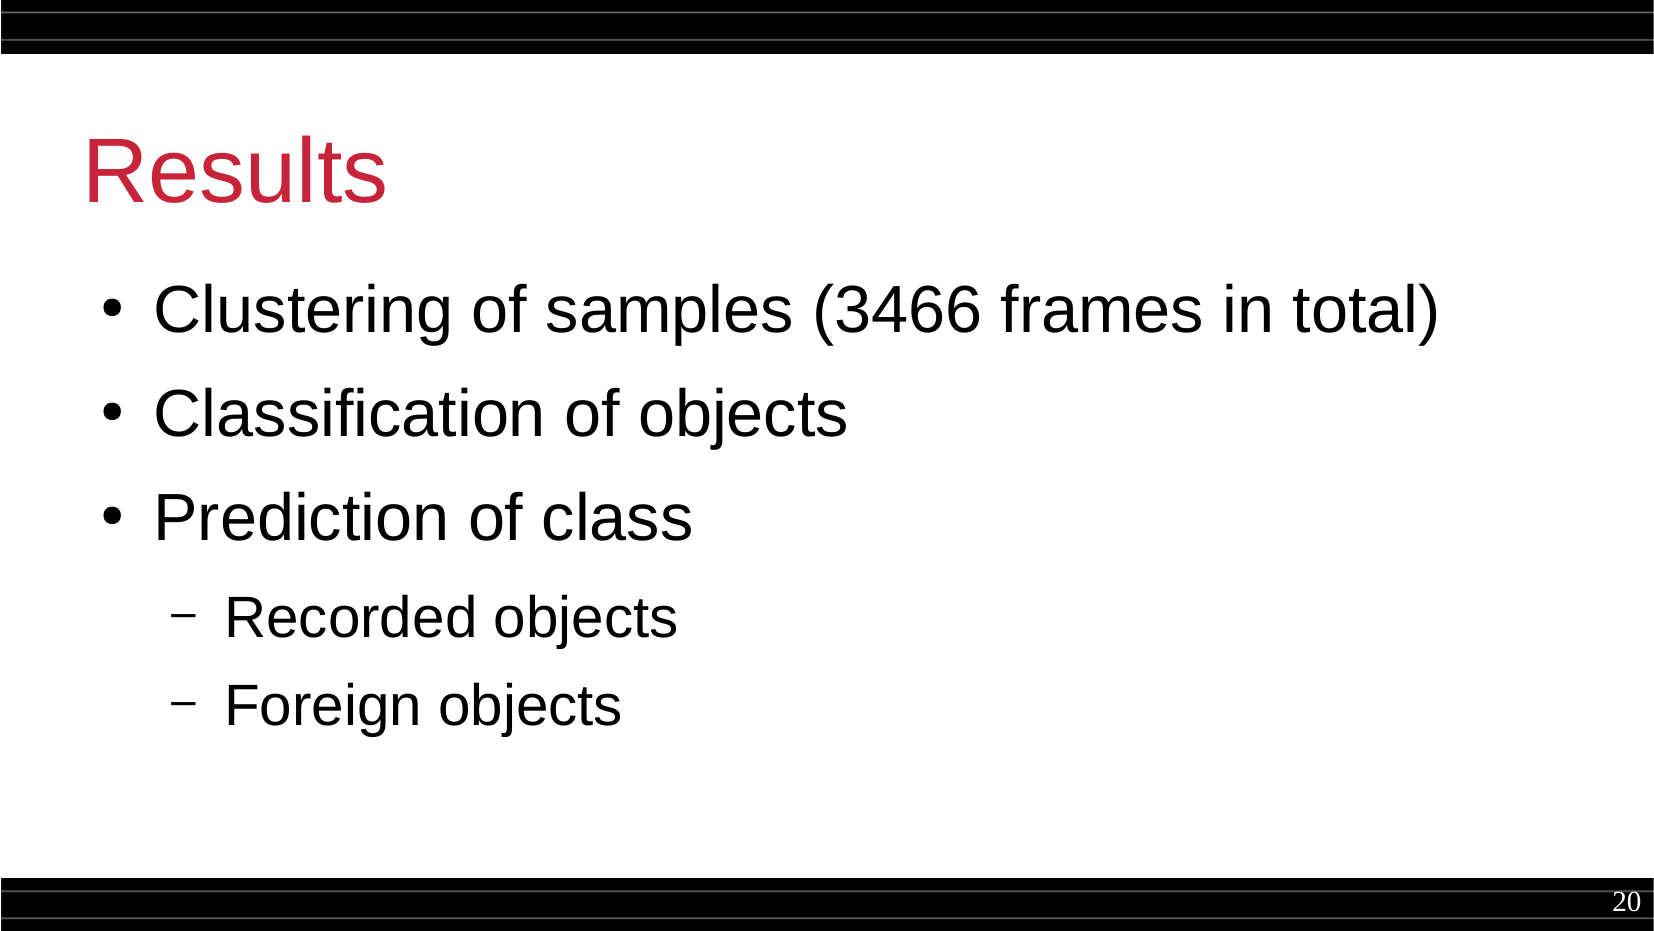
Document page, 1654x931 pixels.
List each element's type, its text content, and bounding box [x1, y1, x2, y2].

picture [1, 878, 1654, 931]
title Results [82, 92, 1571, 249]
picture [1, 0, 1654, 54]
list Clustering of samples (3466 frames in total) Classification of objects Prediction of class Recorded objects Foreign objects [82, 271, 1571, 851]
